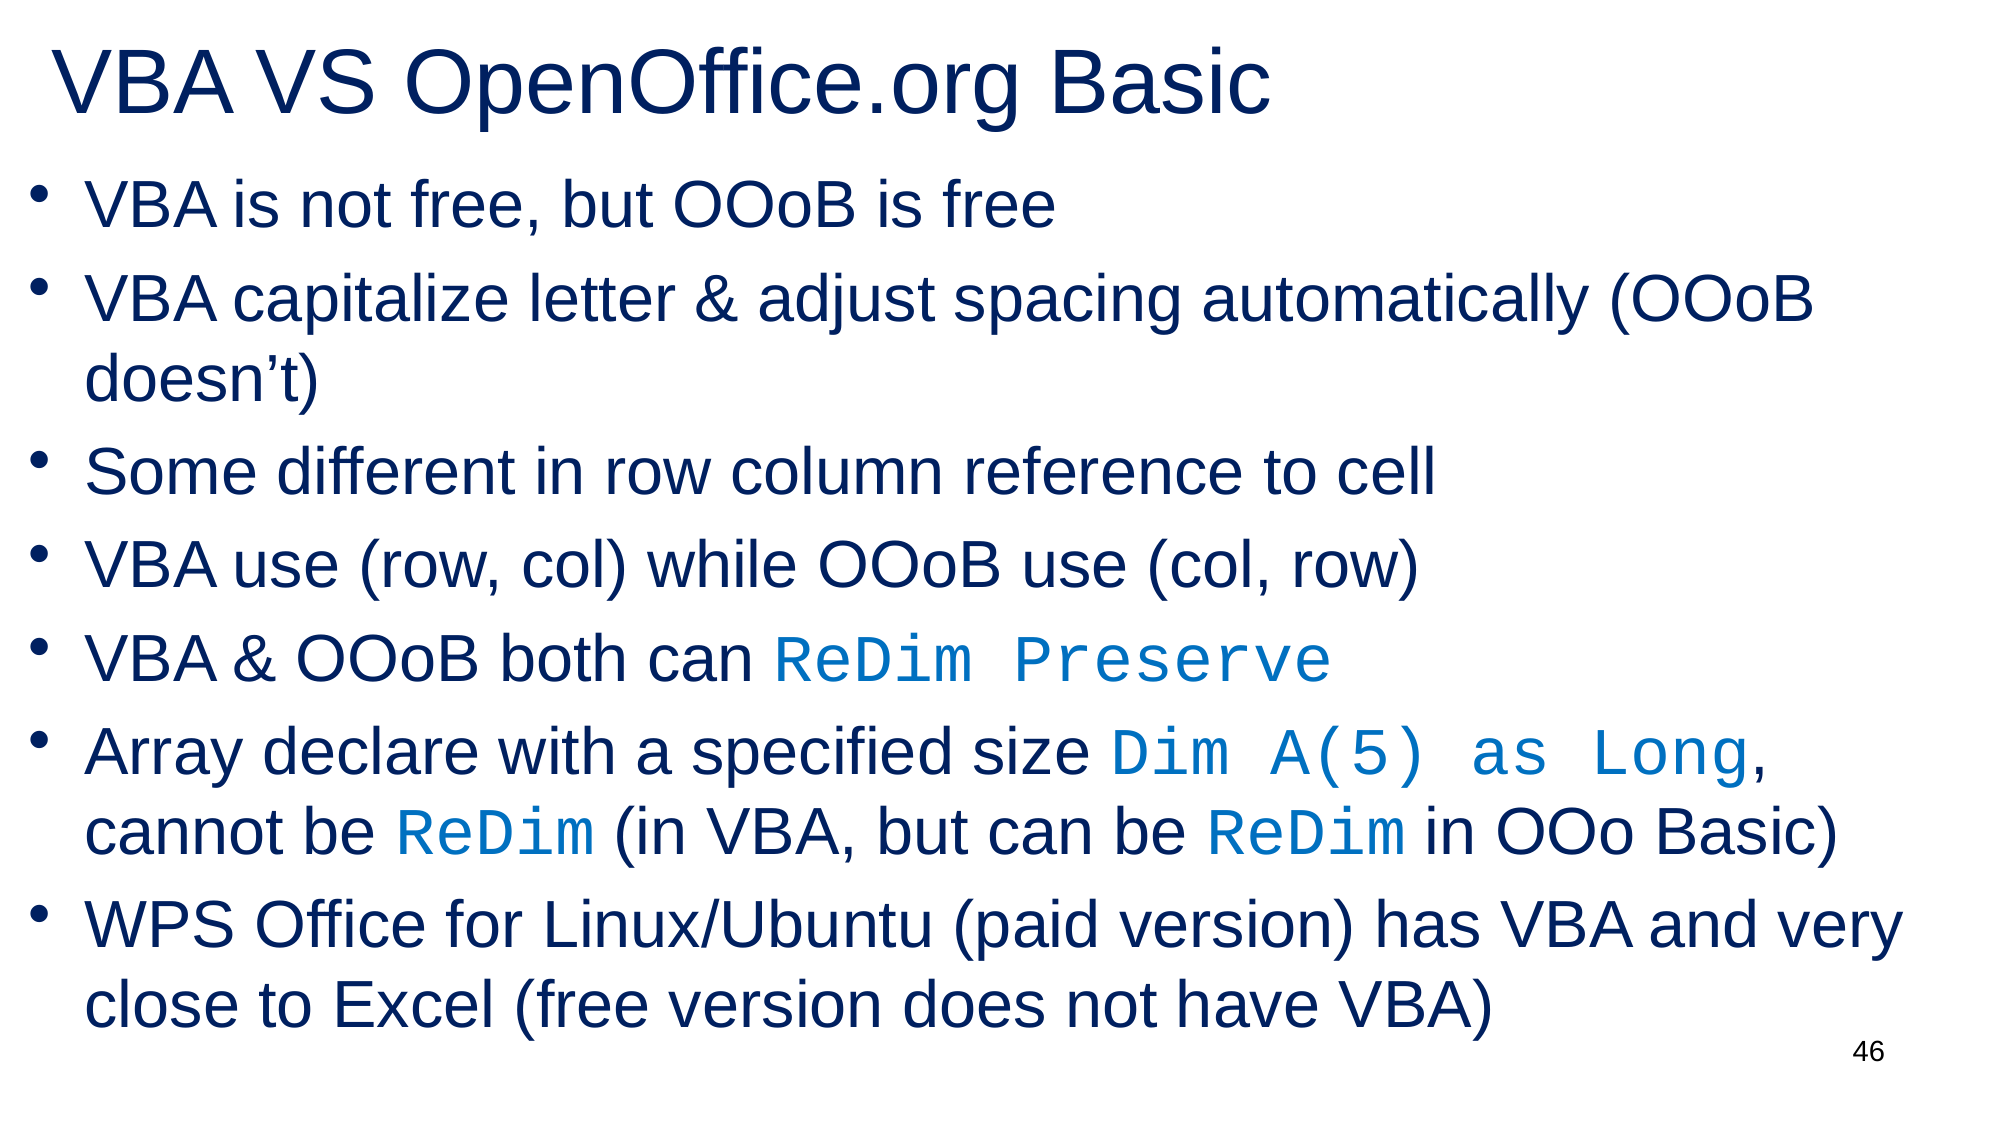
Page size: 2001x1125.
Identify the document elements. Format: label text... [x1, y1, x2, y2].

list VBA is not free, but OOoB is free VBA capitalize letter & adjust spacing automatically (OOoB doesn’t) Some different in row column reference to cell VBA use (row, col) while OOoB use (col, row) VBA & OOoB both can ReDim Preserve Array declare with a specified size Dim A(5) as Long, cannot be ReDim (in VBA, but can be ReDim in OOo Basic) WPS Office for Linux/Ubuntu (paid version) has VBA and very close to Excel (free version does not have VBA) [13, 153, 1989, 1075]
title VBA VS OpenOffice.org Basic [36, 28, 1968, 126]
slide_number <number> [1433, 1024, 1900, 1103]
